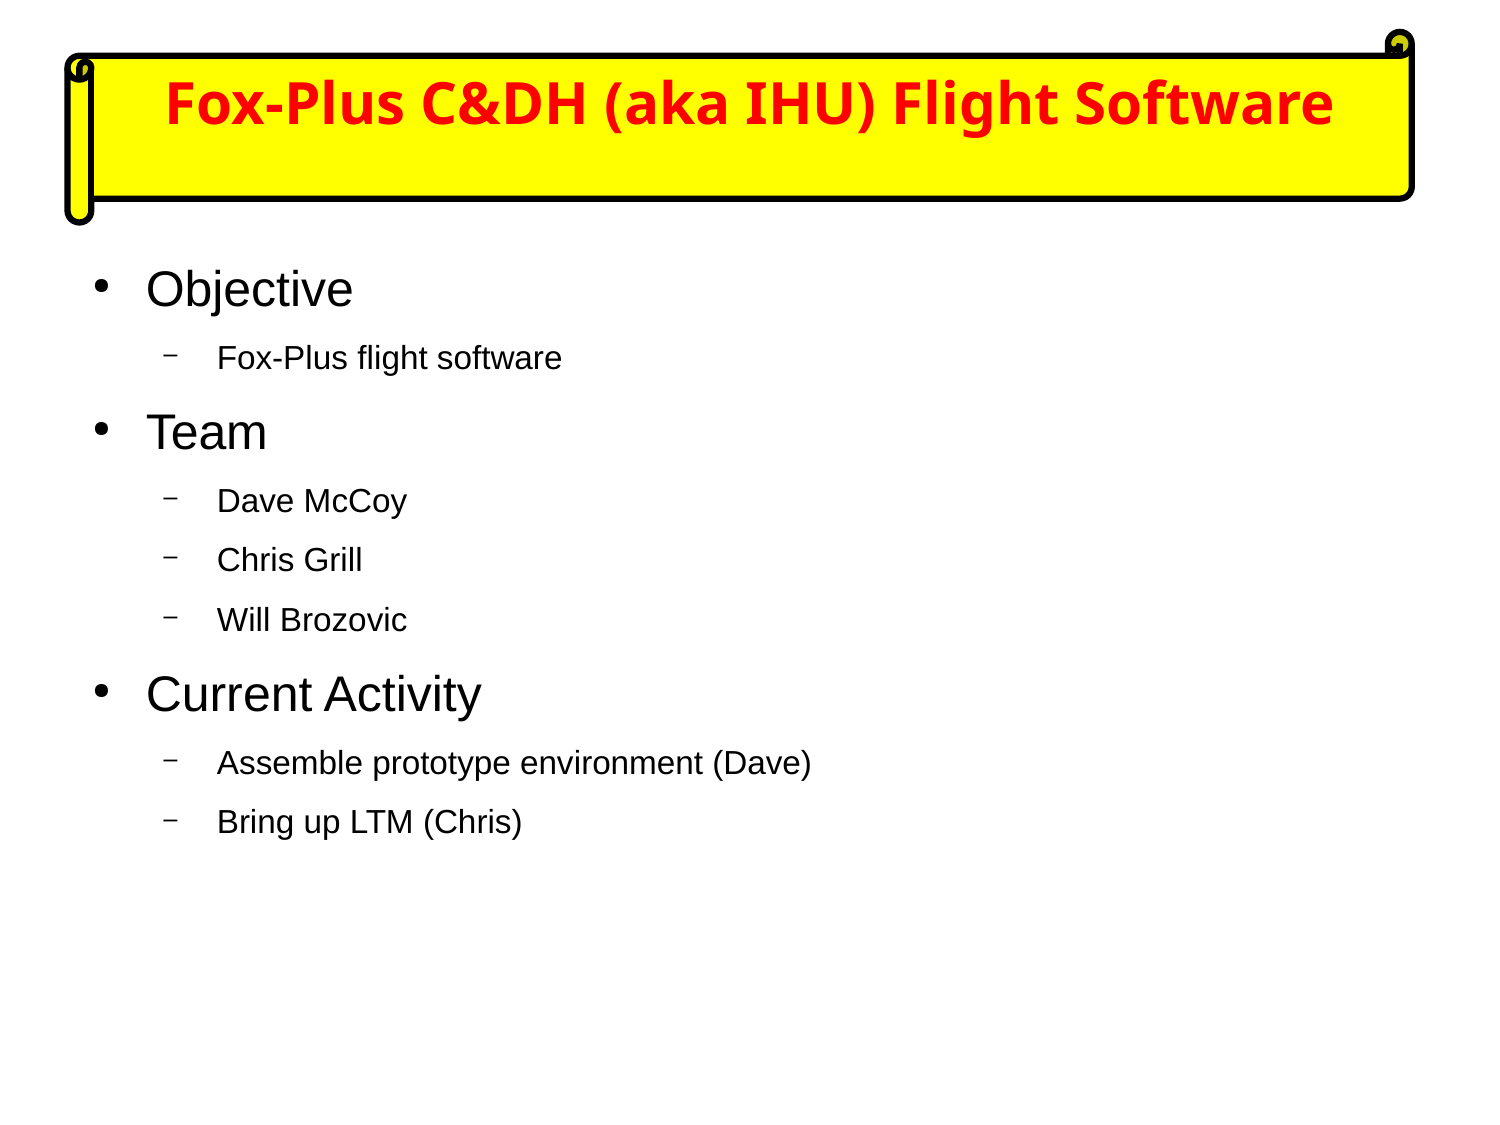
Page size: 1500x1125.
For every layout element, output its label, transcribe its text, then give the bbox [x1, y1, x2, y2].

text_box [67, 144, 1412, 223]
text_box Fox-Plus C&DH (aka IHU) Flight Software [0, 58, 1500, 144]
list Objective Fox-Plus flight software Team Dave McCoy Chris Grill Will Brozovic Current Activity Assemble prototype environment (Dave) Bring up LTM (Chris) [75, 263, 1426, 916]
text_box [72, 31, 1412, 58]
